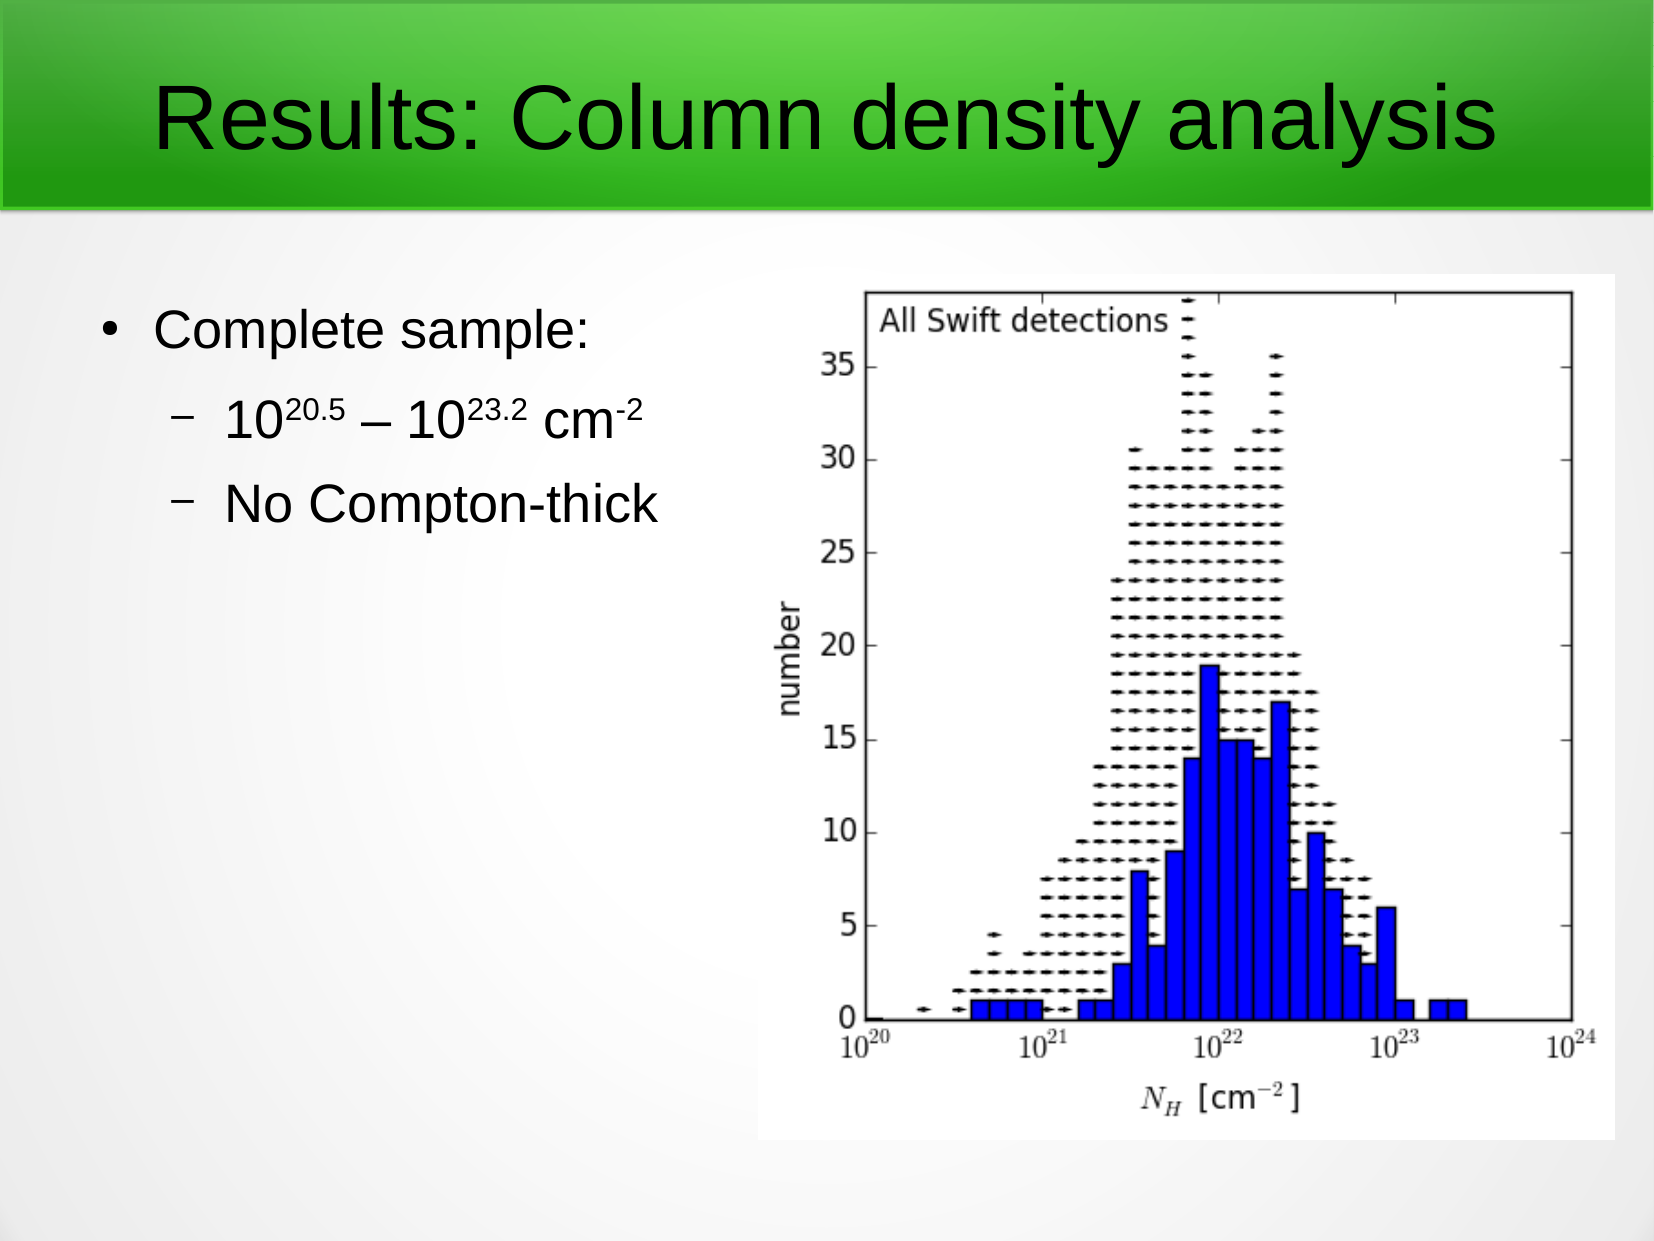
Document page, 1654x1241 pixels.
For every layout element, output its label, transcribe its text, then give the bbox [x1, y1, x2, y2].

title Results: Column density analysis [82, 47, 1571, 189]
list Complete sample: 1020.5 – 1023.2 cm-2 No Compton-thick [82, 299, 758, 1019]
picture [758, 274, 1615, 1141]
